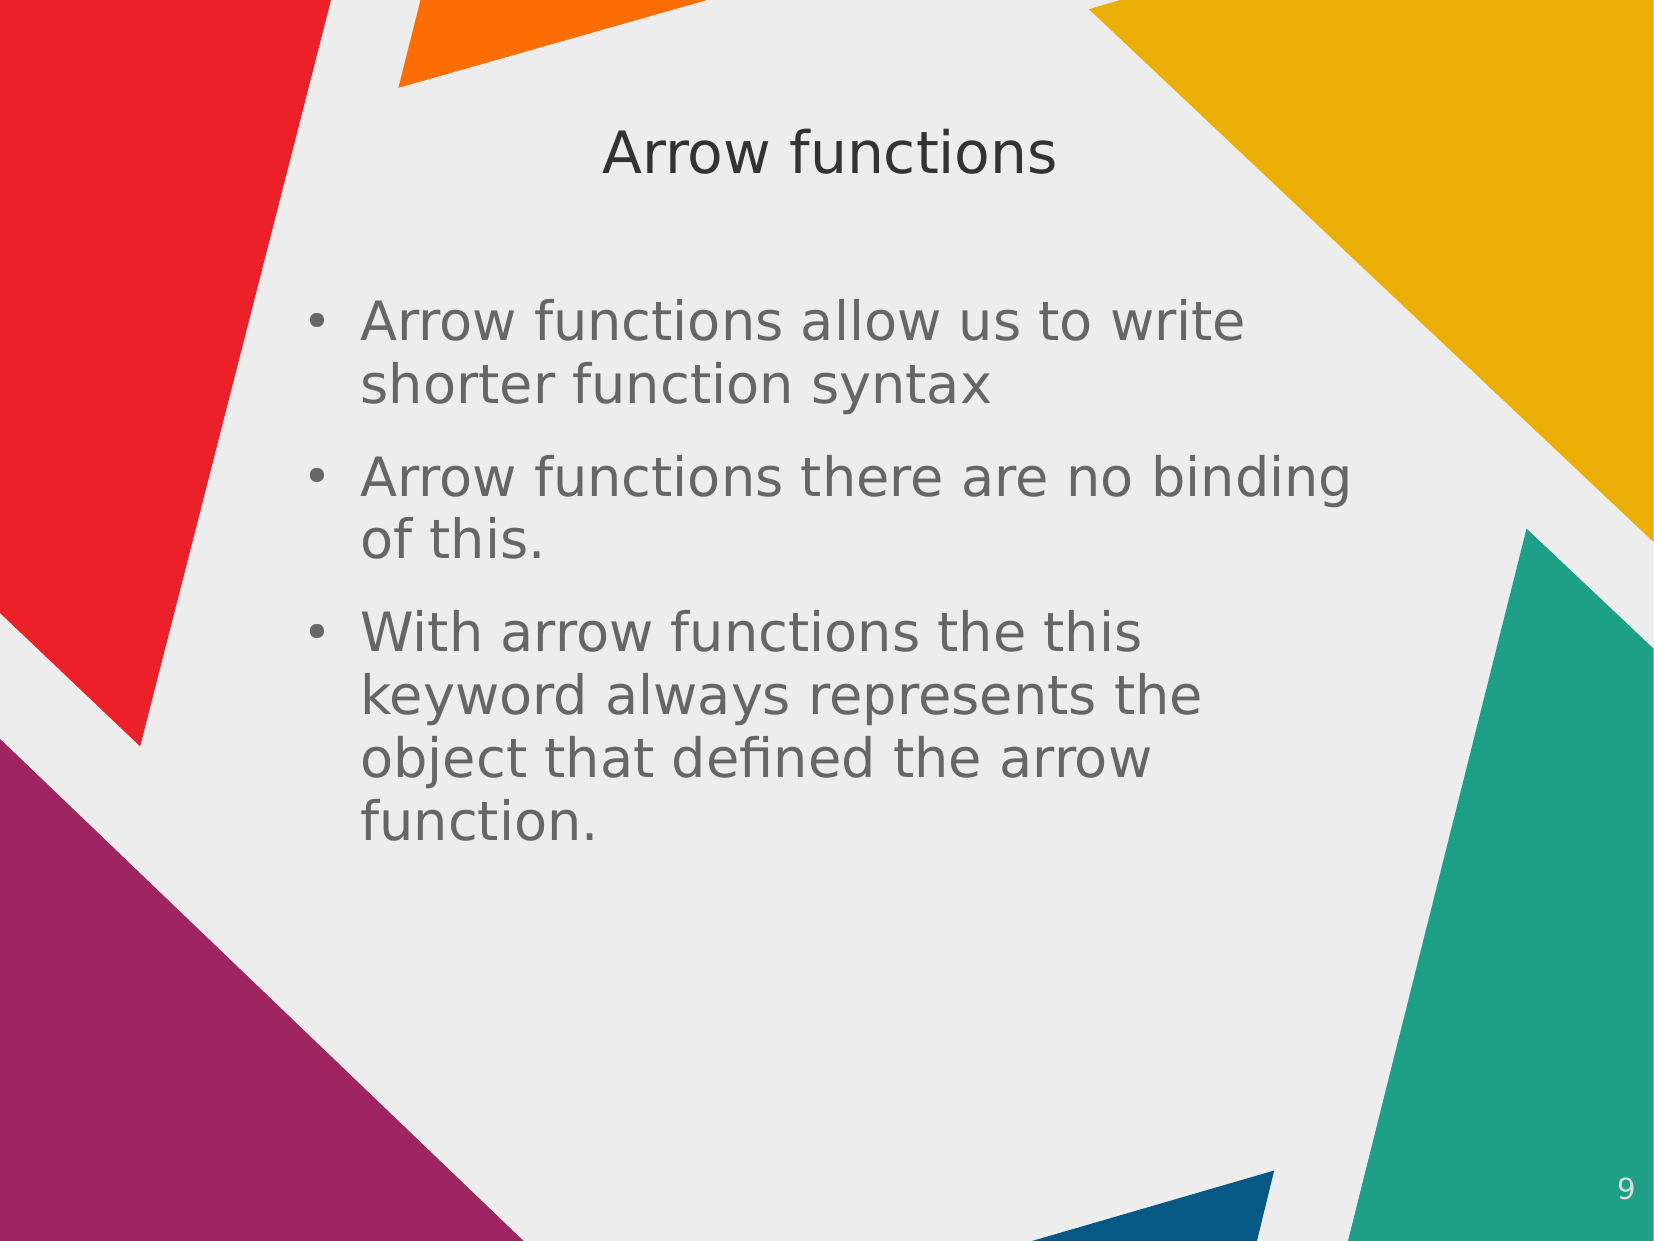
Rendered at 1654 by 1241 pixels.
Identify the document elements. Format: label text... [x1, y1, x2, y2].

list Arrow functions allow us to write shorter function syntax Arrow functions there are no binding of this. With arrow functions the this keyword always represents the object that defined the arrow function. [289, 290, 1372, 1090]
title Arrow functions [289, 49, 1372, 257]
